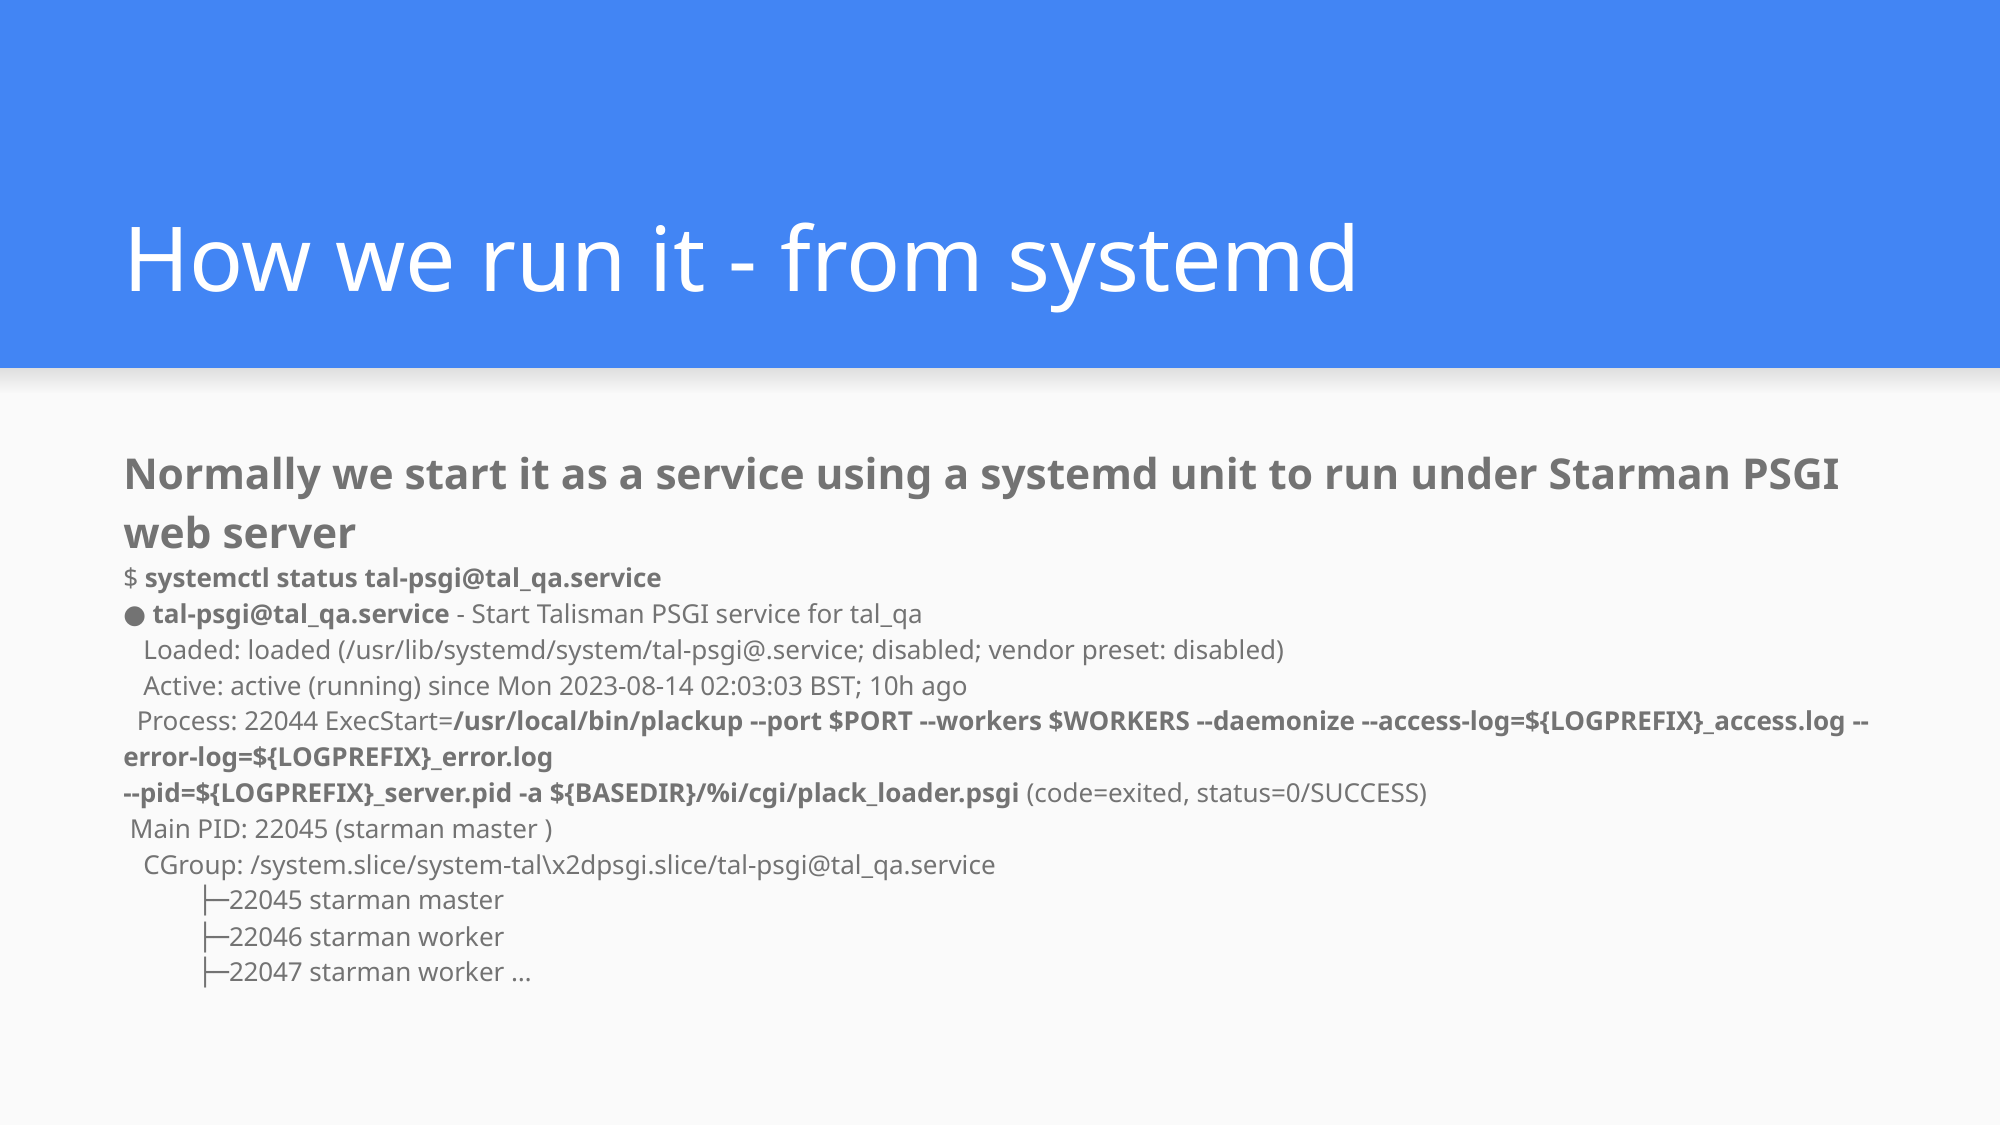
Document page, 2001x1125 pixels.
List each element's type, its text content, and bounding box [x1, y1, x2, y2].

list Normally we start it as a service using a systemd unit to run under Starman PSGI web server $ systemctl status tal-psgi@tal_qa.service ● tal-psgi@tal_qa.service - Start Talisman PSGI service for tal_qa Loaded: loaded (/usr/lib/systemd/system/tal-psgi@.service; disabled; vendor preset: disabled) Active: active (running) since Mon 2023-08-14 02:03:03 BST; 10h ago Process: 22044 ExecStart=/usr/local/bin/plackup --port $PORT --workers $WORKERS --daemonize --access-log=${LOGPREFIX}_access.log --error-log=${LOGPREFIX}_error.log --pid=${LOGPREFIX}_server.pid -a ${BASEDIR}/%i/cgi/plack_loader.psgi (code=exited, status=0/SUCCESS) Main PID: 22045 (starman master ) CGroup: /system.slice/system-tal\x2dpsgi.slice/tal-psgi@tal_qa.service ├─22045 starman master ├─22046 starman worker ├─22047 starman worker … [103, 419, 1902, 1013]
title How we run it - from systemd [103, 161, 1902, 330]
